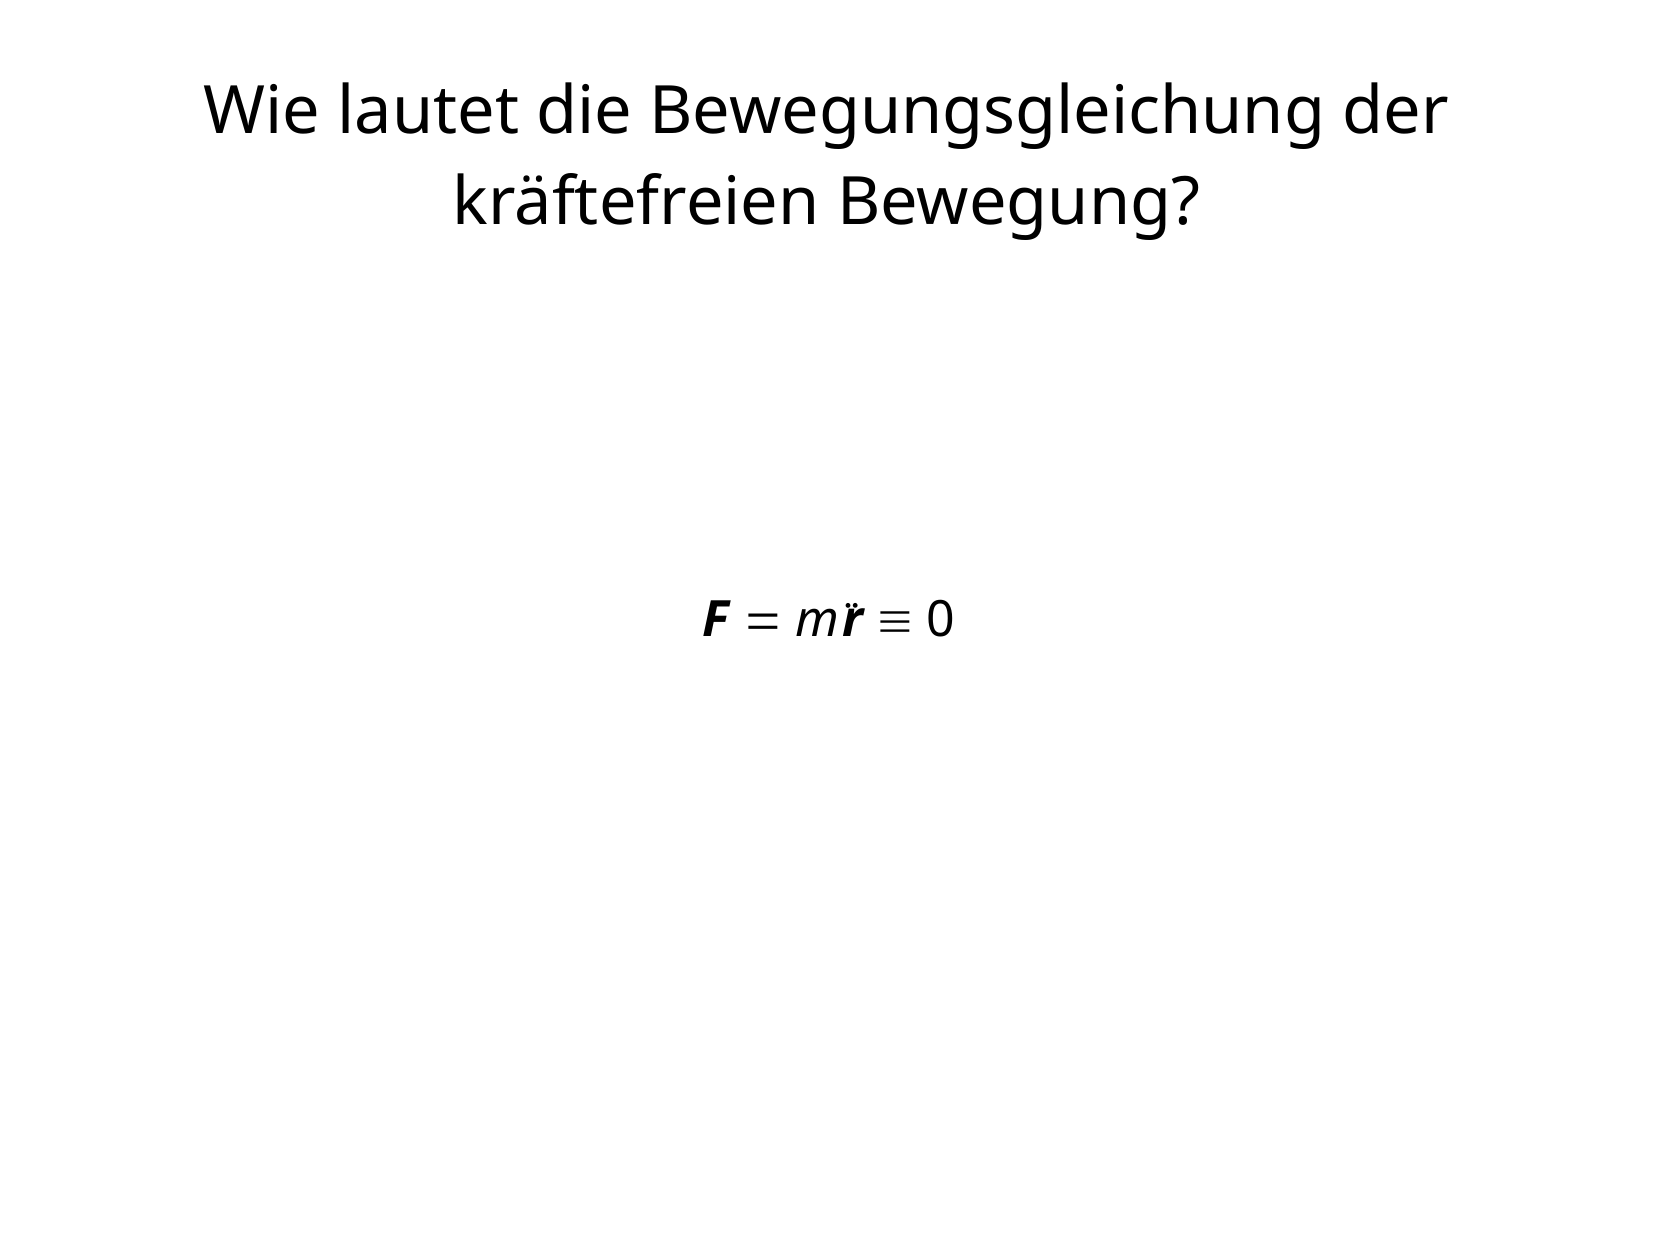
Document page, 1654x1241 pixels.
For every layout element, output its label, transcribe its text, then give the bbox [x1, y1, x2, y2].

title Wie lautet die Bewegungsgleichung der kräftefreien Bewegung? [82, 49, 1571, 257]
chart [695, 589, 959, 651]
